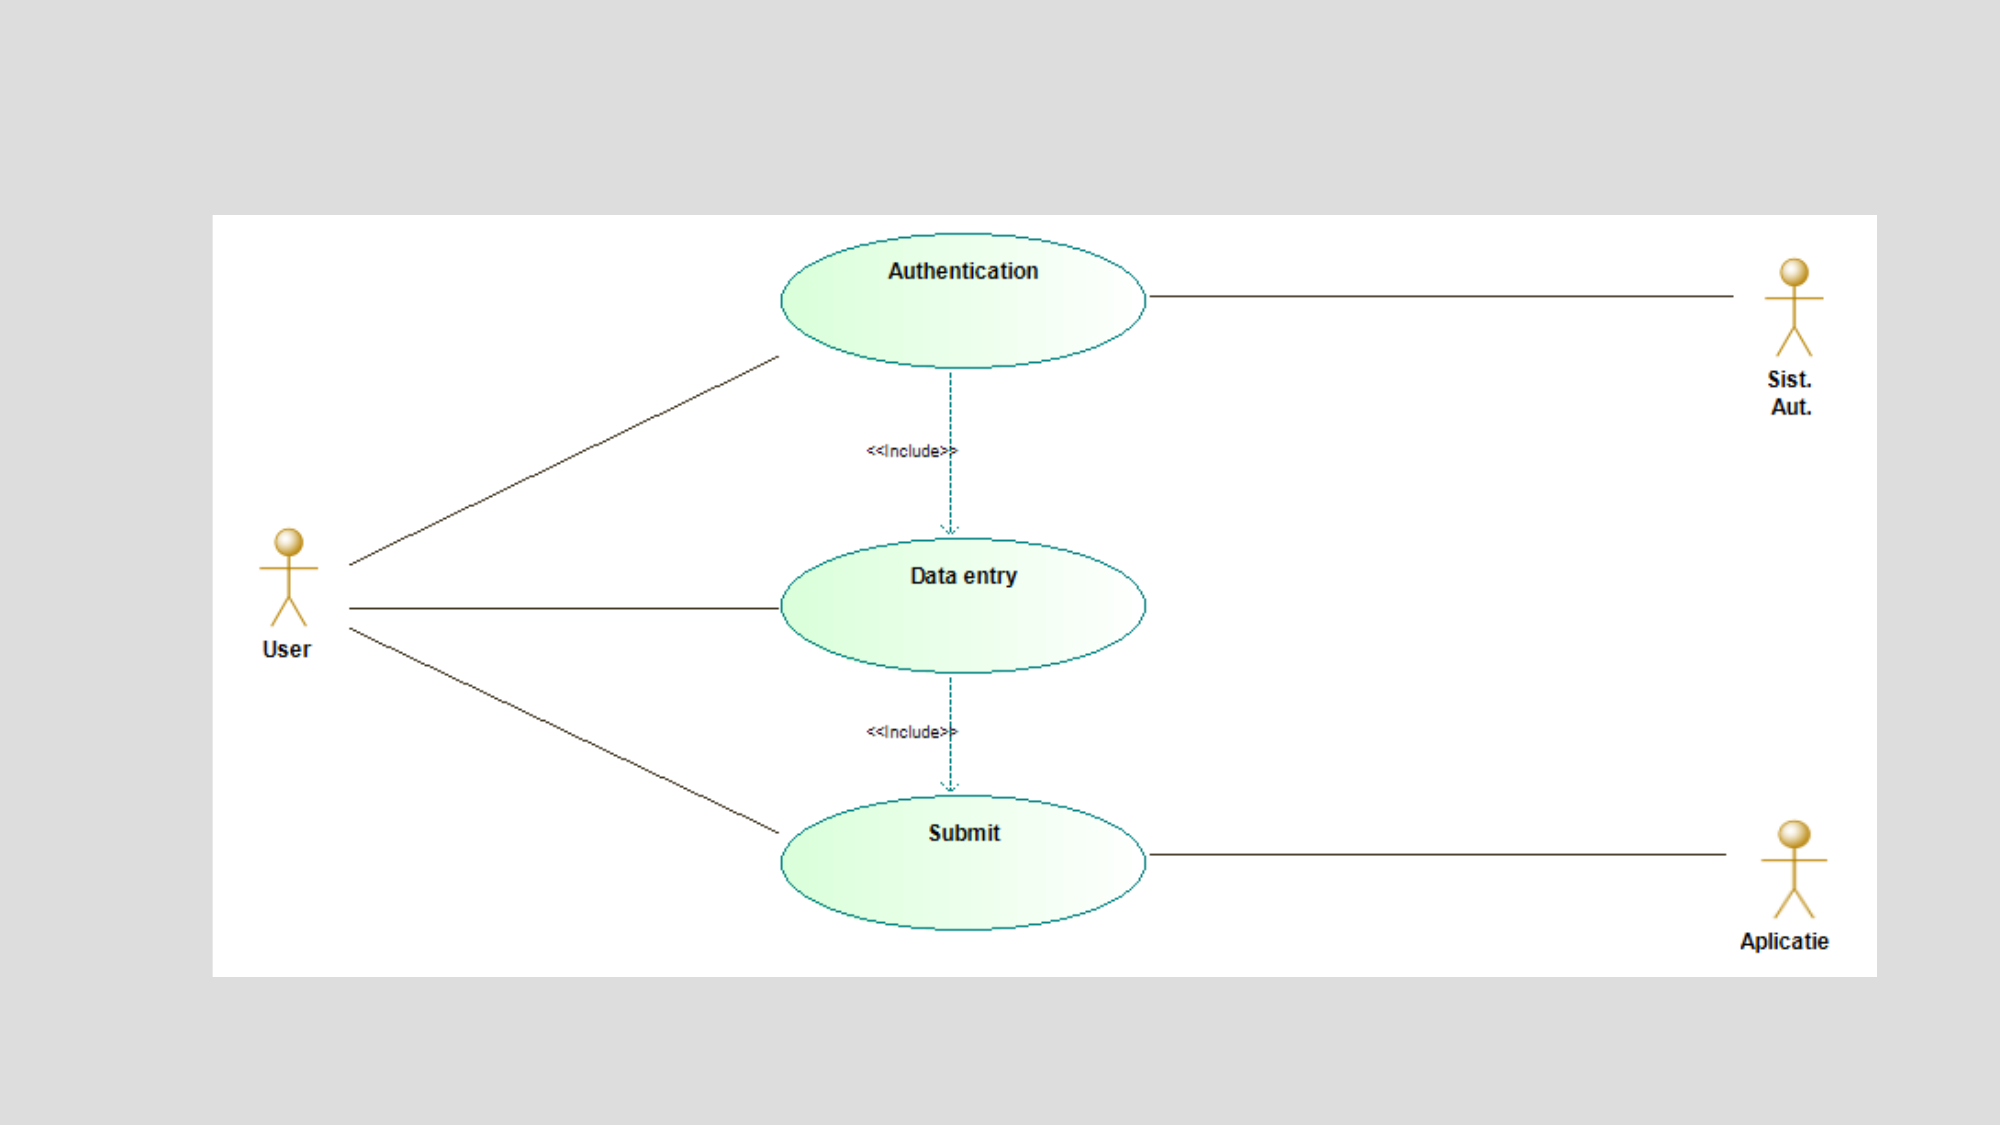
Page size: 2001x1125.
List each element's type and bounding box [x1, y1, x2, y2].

picture [212, 215, 1877, 977]
